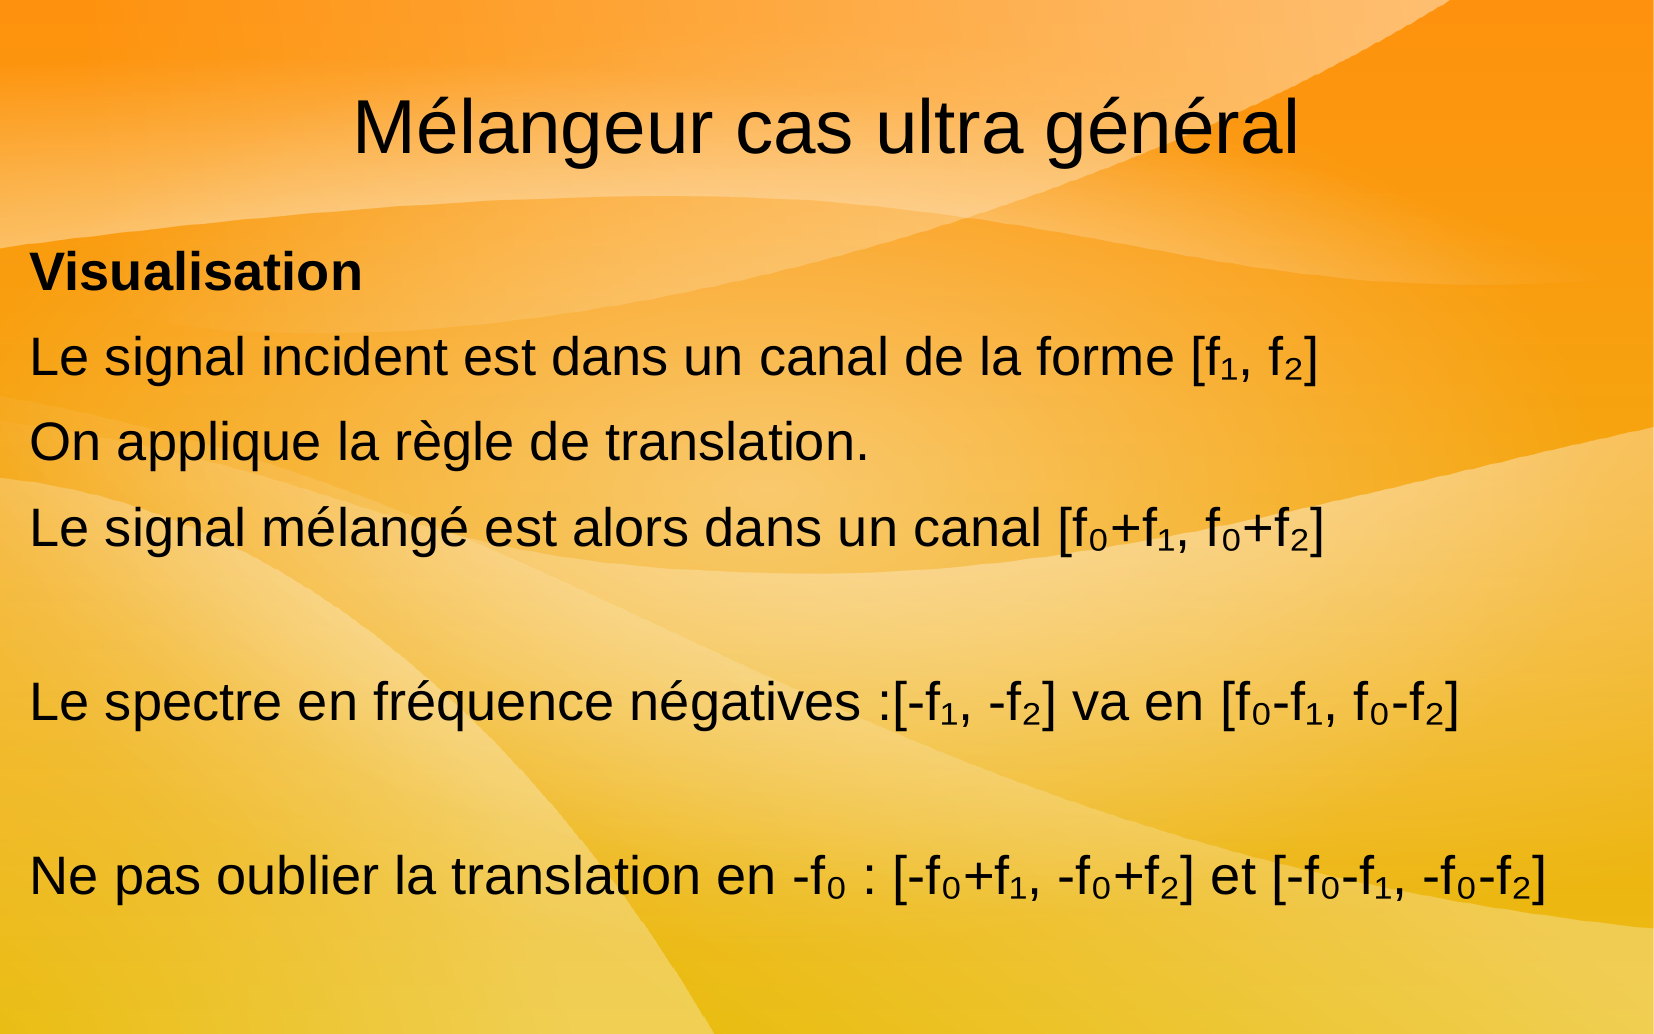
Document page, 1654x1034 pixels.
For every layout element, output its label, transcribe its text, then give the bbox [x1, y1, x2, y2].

picture [0, 0, 1654, 1034]
list Visualisation Le signal incident est dans un canal de la forme [f₁, f₂] On applique la règle de translation. Le signal mélangé est alors dans un canal [f₀+f₁, f₀+f₂] Le spectre en fréquence négatives :[-f₁, -f₂] va en [f₀-f₁, f₀-f₂] Ne pas oublier la translation en -f₀ : [-f₀+f₁, -f₀+f₂] et [-f₀-f₁, -f₀-f₂] [29, 241, 1571, 1034]
title Mélangeur cas ultra général [82, 41, 1571, 214]
